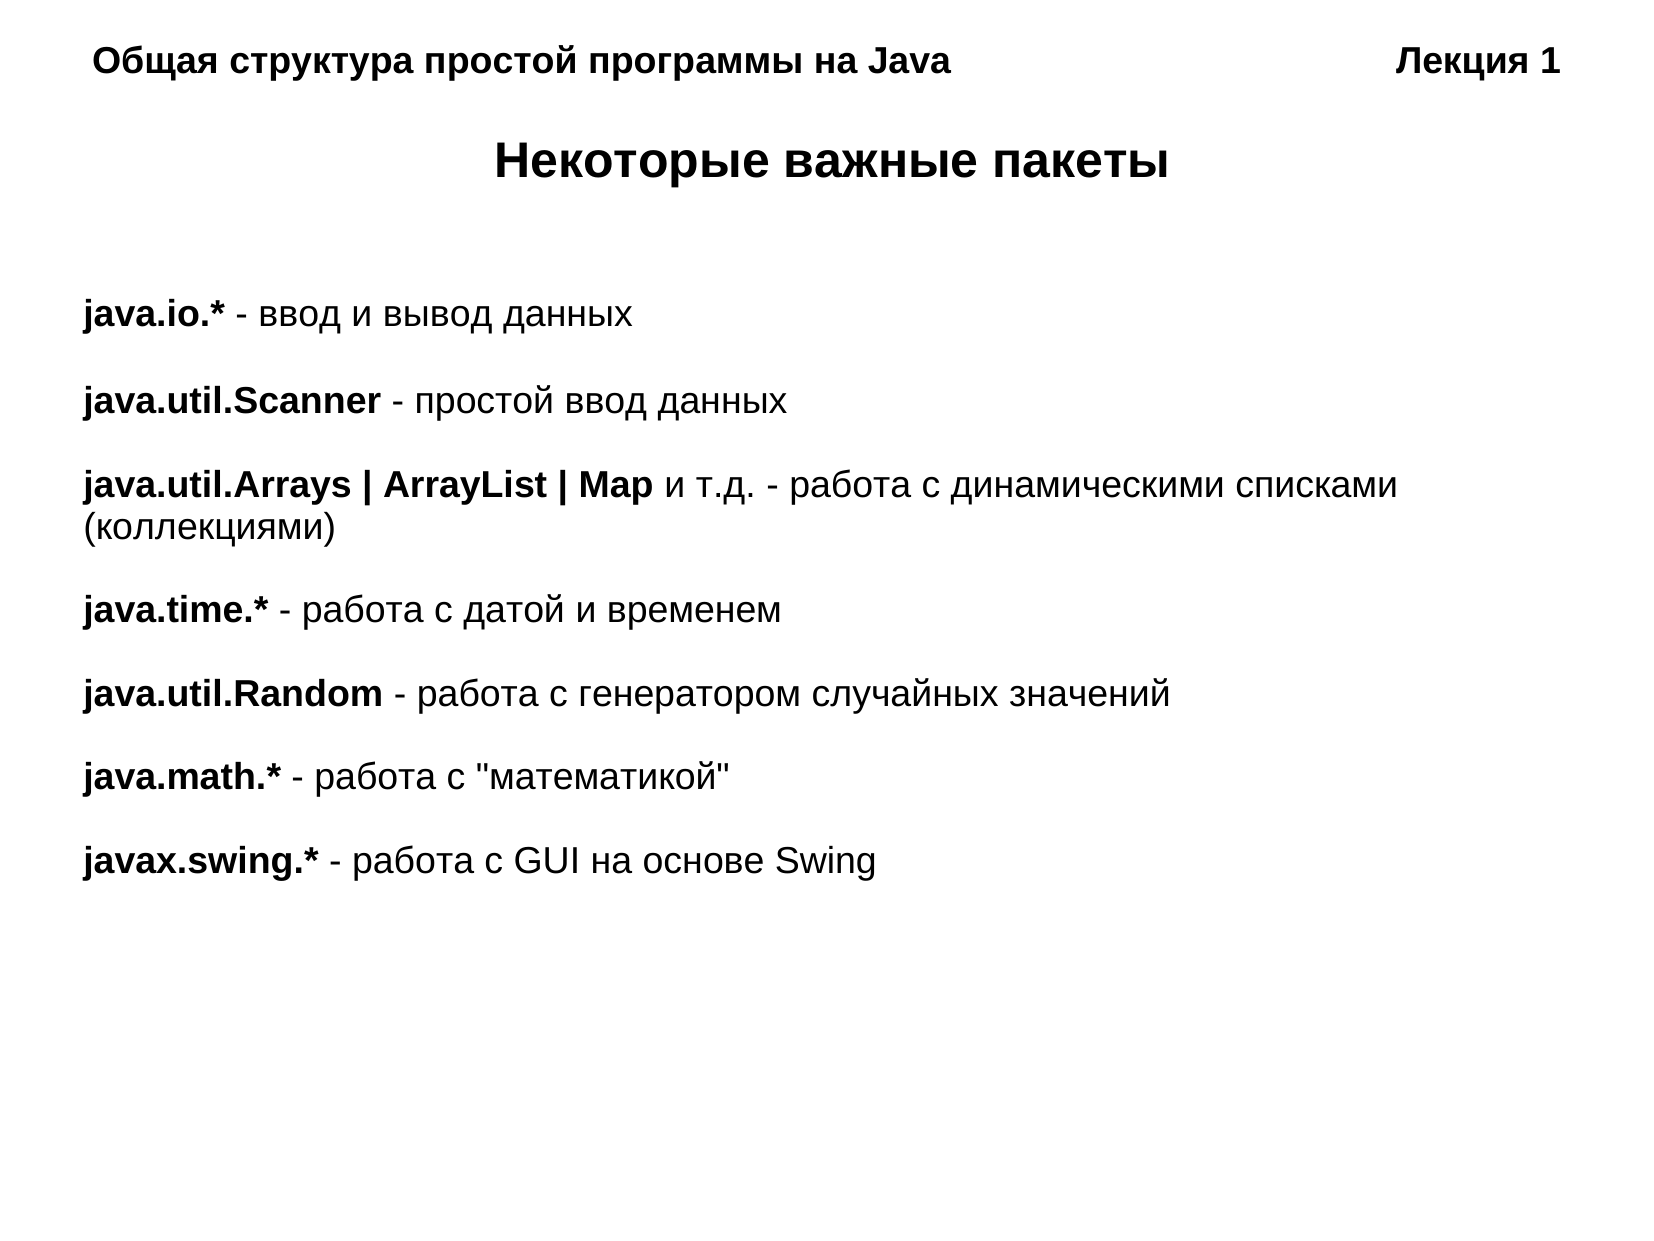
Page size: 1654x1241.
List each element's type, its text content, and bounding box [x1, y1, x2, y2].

text_box java.io.* - ввод и вывод данных java.util.Scanner - простой ввод данных java.util.Arrays | ArrayList | Map и т.д. - работа с динамическими списками (коллекциями) java.time.* - работа с датой и временем java.util.Random - работа с генератором случайных значений java.math.* - работа с "математикой" javax.swing.* - работа с GUI на основе Swing [68, 283, 1569, 946]
text_box Общая структура простой программы на Java Лекция 1 [82, 25, 1571, 95]
text_box Некоторые важные пакеты [59, 129, 1607, 201]
